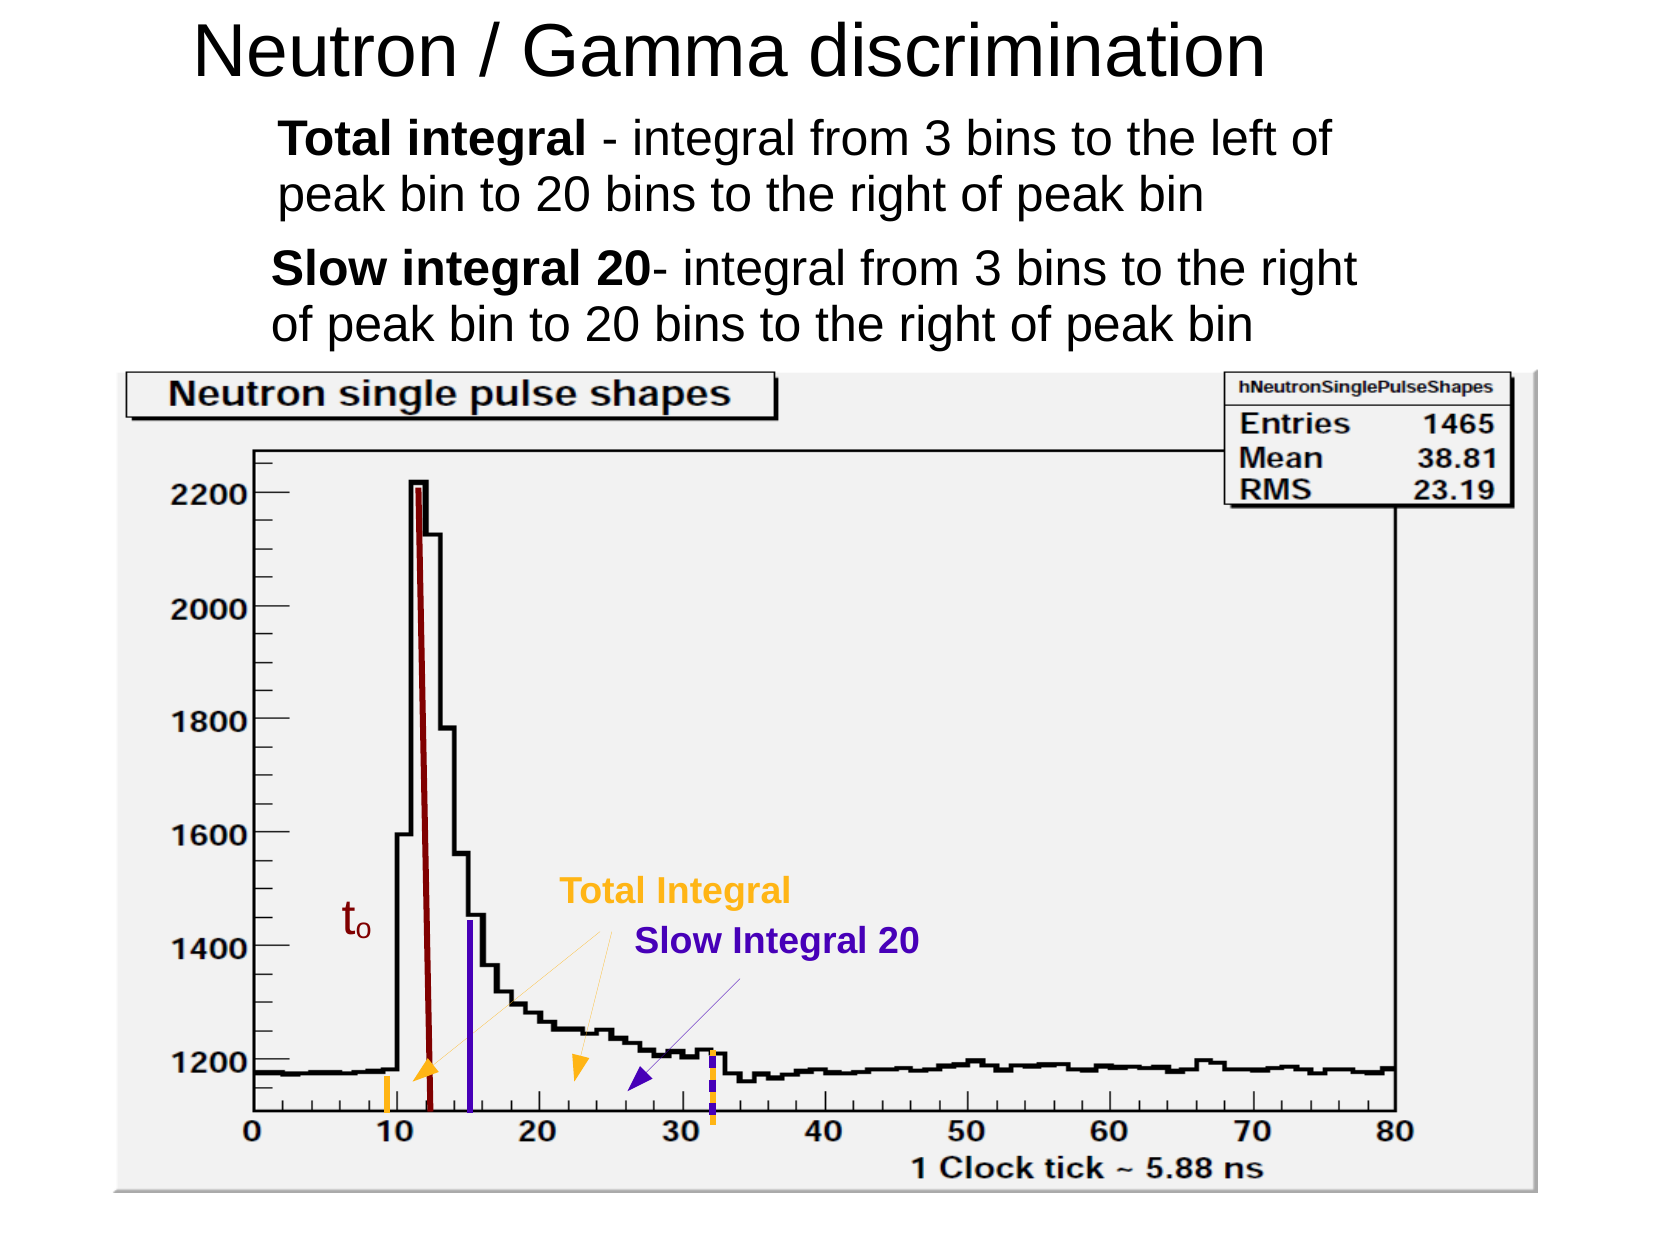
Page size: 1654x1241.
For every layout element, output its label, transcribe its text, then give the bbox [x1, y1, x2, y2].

text_box Total Integral [544, 862, 808, 920]
text_box Slow integral 20- integral from 3 bins to the right of peak bin to 20 bins to the right of peak bin [256, 232, 1402, 369]
text_box Slow Integral 20 [619, 911, 936, 969]
text_box Total integral - integral from 3 bins to the left of peak bin to 20 bins to the right of peak bin [262, 102, 1408, 230]
picture [112, 369, 1538, 1193]
text_box to [326, 882, 387, 970]
text_box Neutron / Gamma discrimination [177, 0, 1654, 114]
